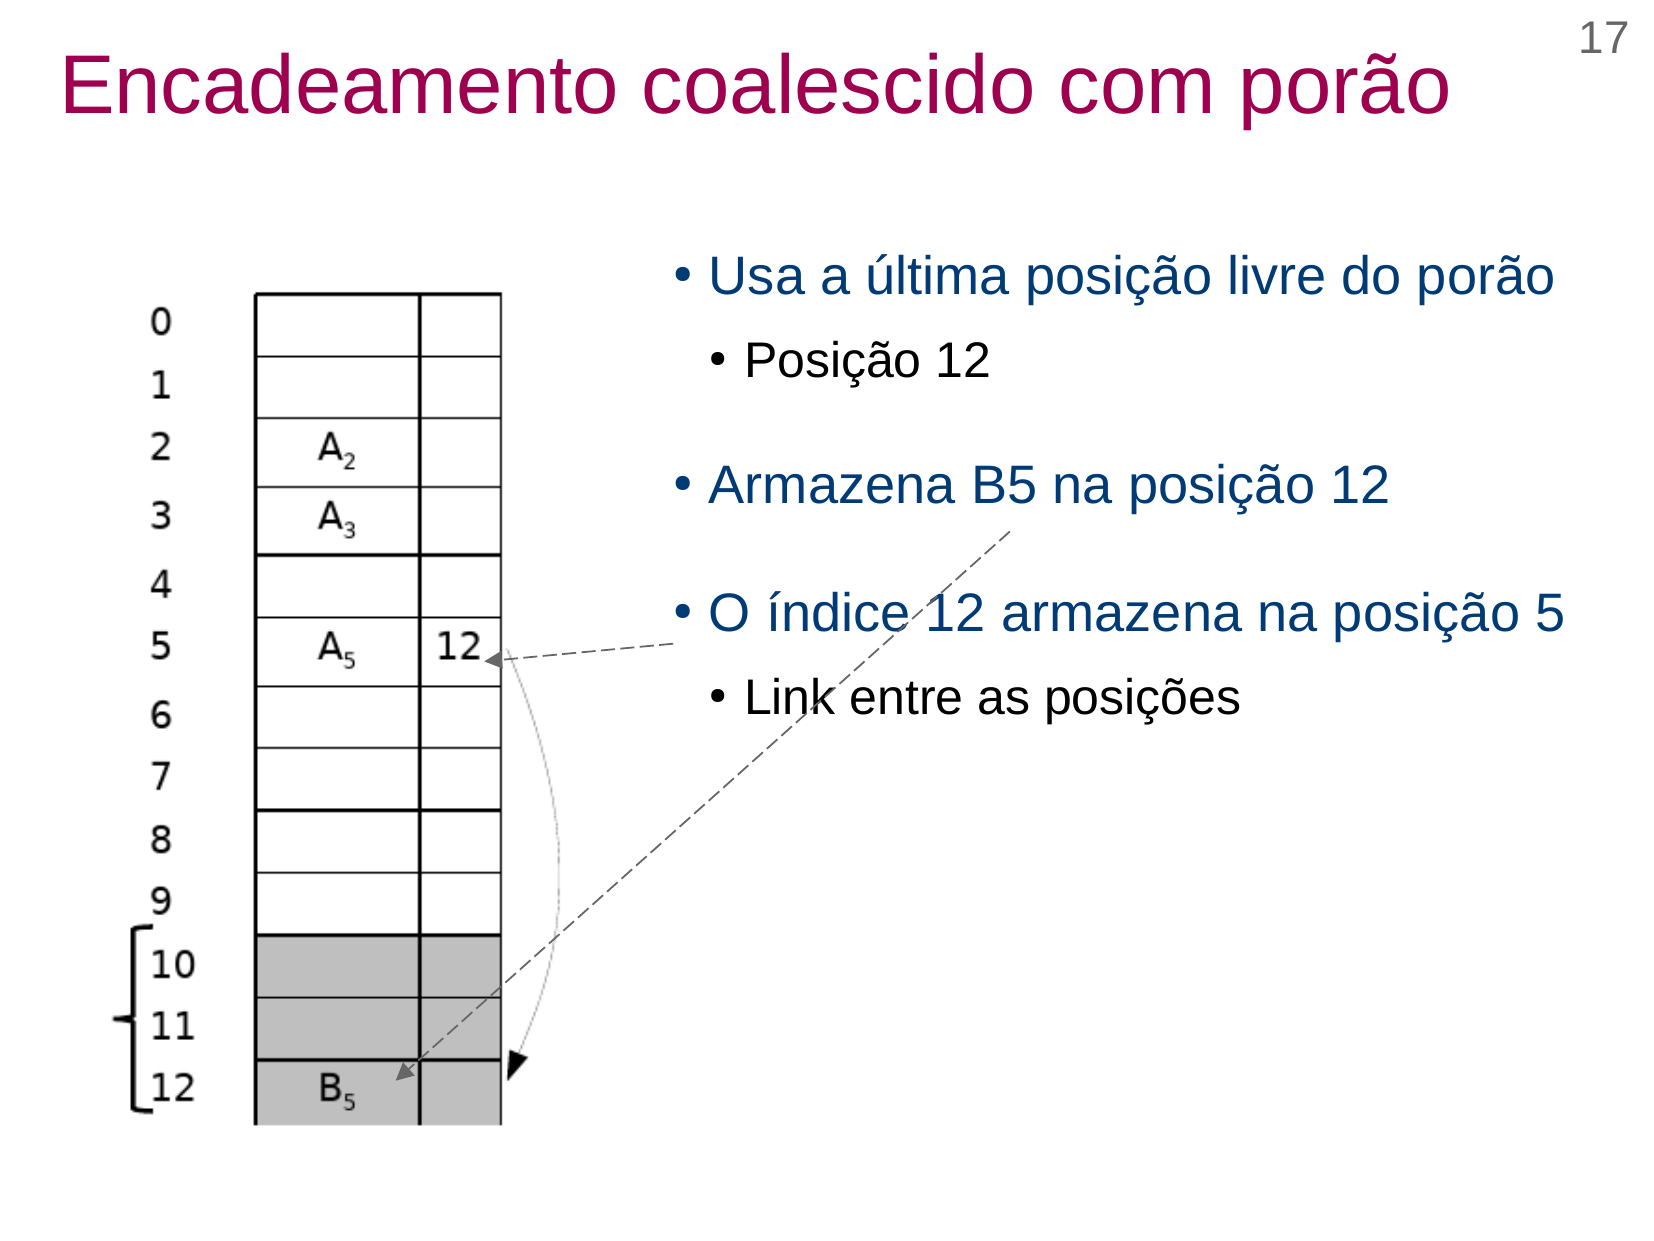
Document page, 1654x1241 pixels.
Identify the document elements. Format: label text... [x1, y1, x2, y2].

picture [99, 289, 562, 1135]
title Encadeamento coalescido com porão [59, 29, 1595, 148]
list Usa a última posição livre do porão Posição 12 Armazena B5 na posição 12 O índice 12 armazena na posição 5 Link entre as posições [673, 236, 1595, 1211]
